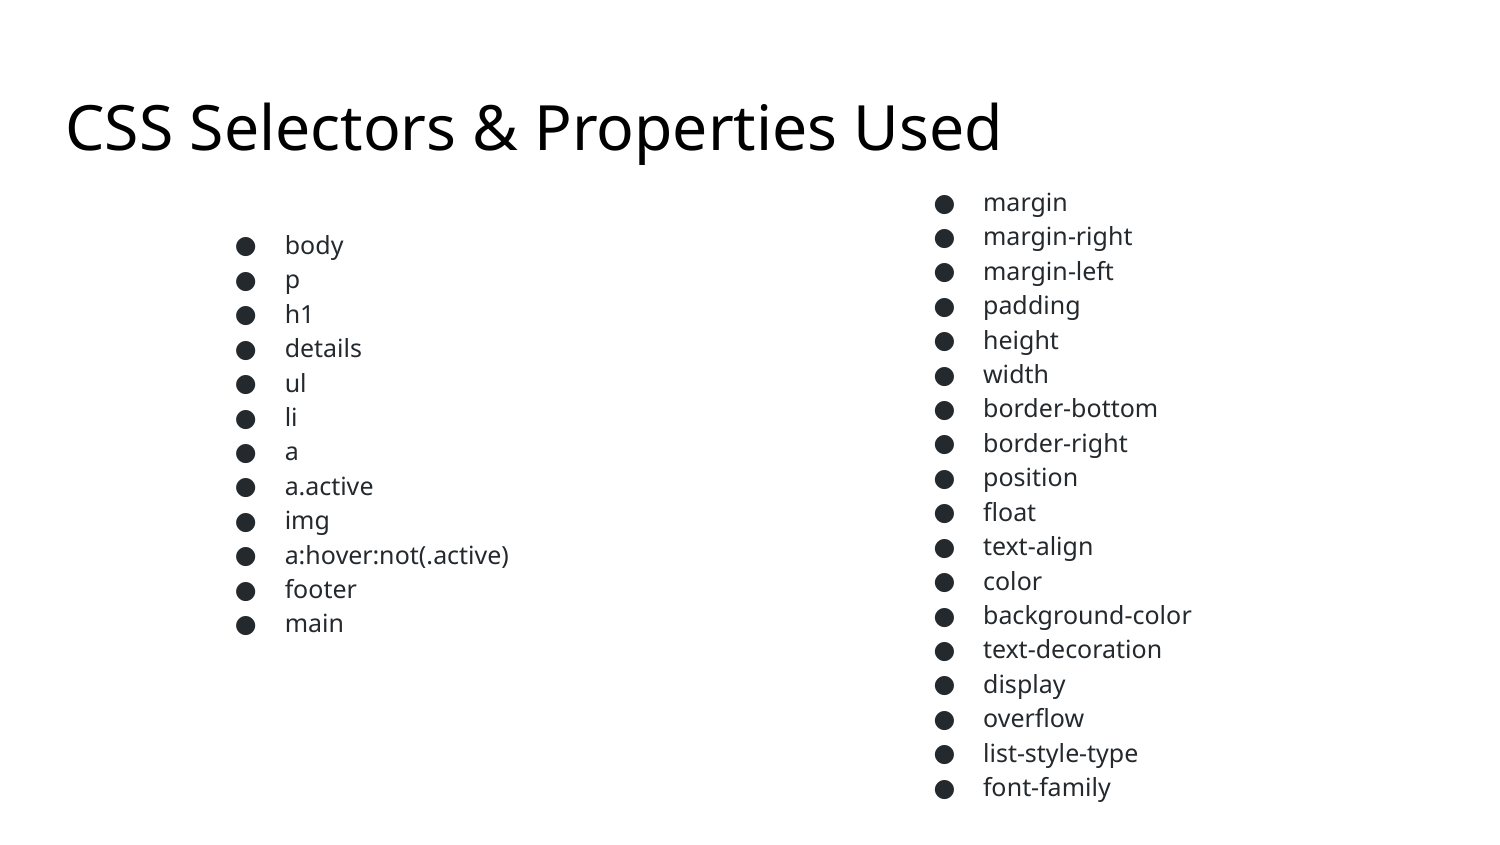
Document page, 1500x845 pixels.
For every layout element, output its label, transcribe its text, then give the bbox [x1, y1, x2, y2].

text_box body p h1 details ul li a a.active img a:hover:not(.active) footer main [195, 209, 661, 757]
text_box CSS Selectors & Properties Used [50, 72, 1449, 167]
text_box margin margin-right margin-left padding height width border-bottom border-right position float text-align color background-color text-decoration display overflow list-style-type font-family [893, 166, 1255, 714]
